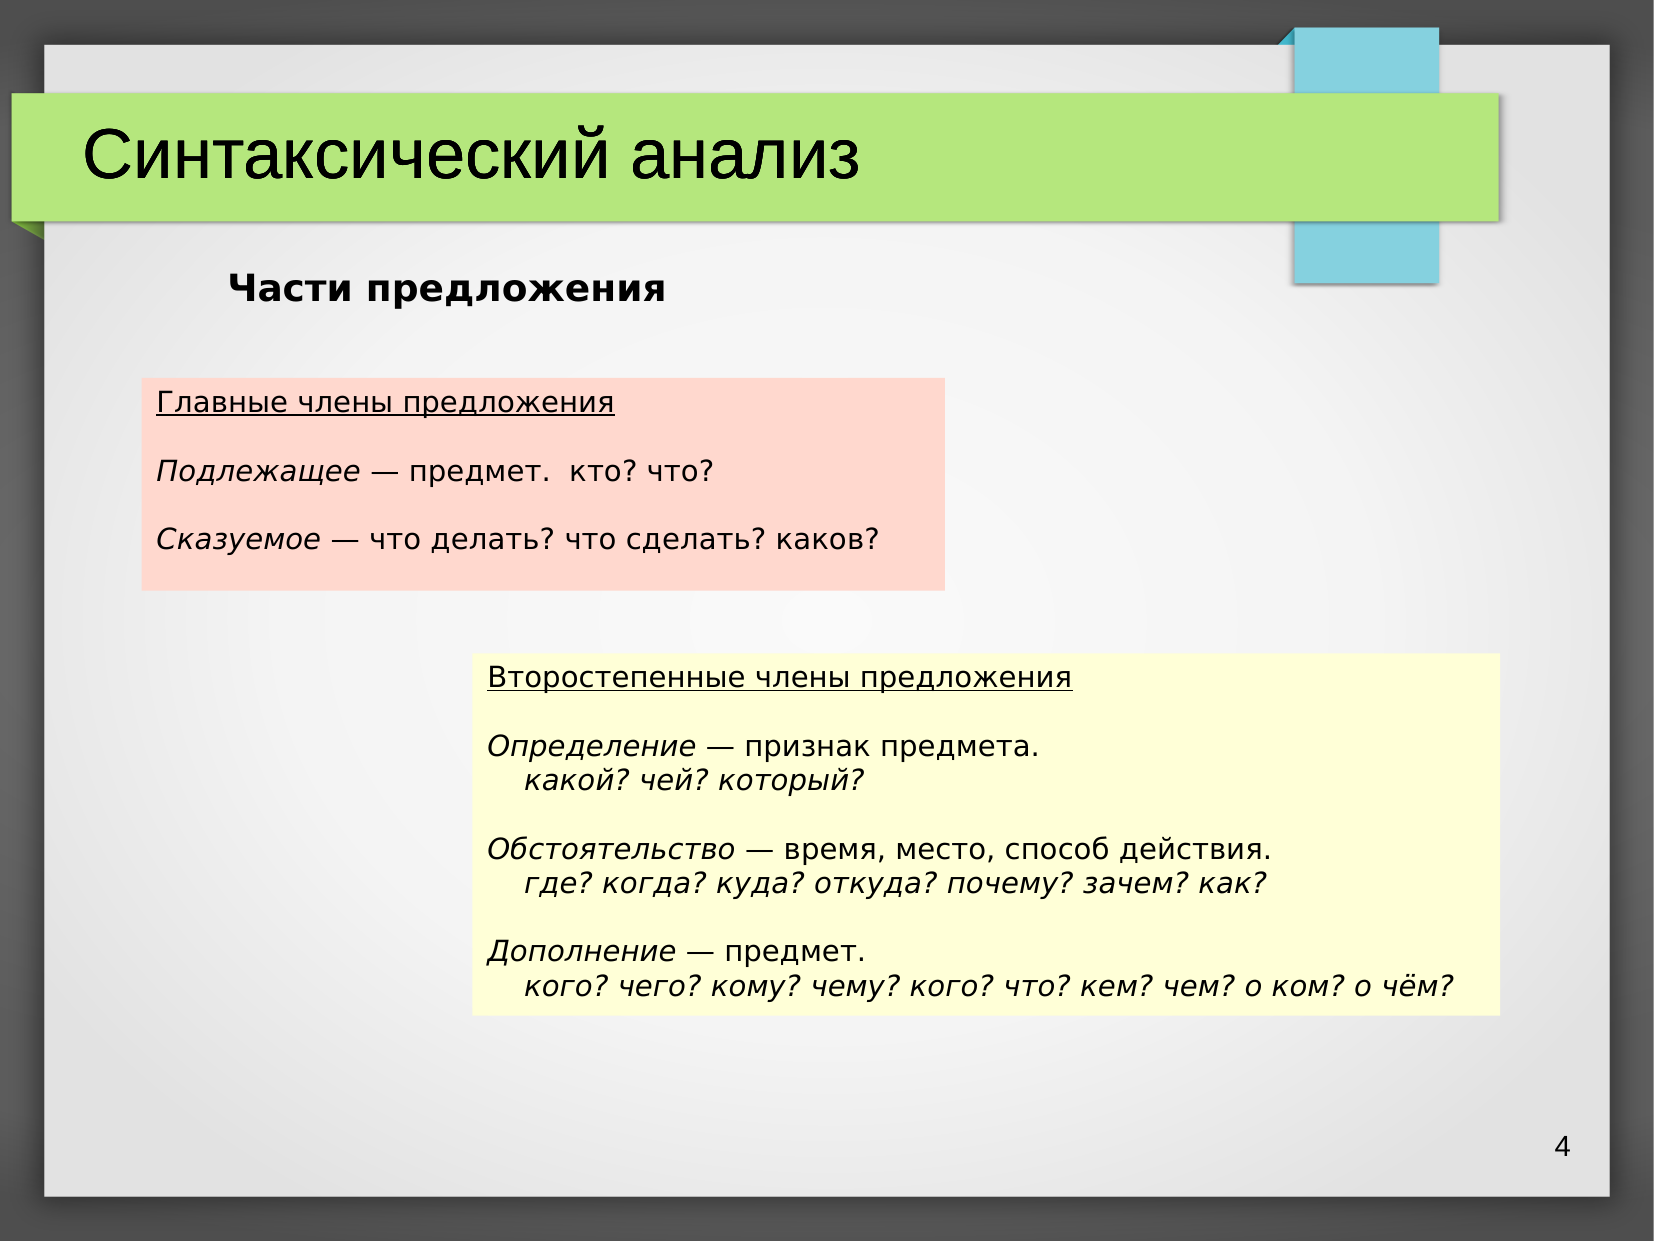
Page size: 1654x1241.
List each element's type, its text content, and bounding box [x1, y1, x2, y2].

picture [0, 0, 1654, 1241]
text_box Главные члены предложения Подлежащее — предмет. кто? что? Сказуемое — что делать? что сделать? каков? [141, 377, 945, 591]
title Синтаксический анализ [82, 114, 993, 194]
text_box Второстепенные члены предложения Определение — признак предмета. какой? чей? который? Обстоятельство — время, место, способ действия. где? когда? куда? откуда? почему? зачем? как? Дополнение — предмет. кого? чего? кому? чему? кого? что? кем? чем? о ком? о чём? [472, 653, 1501, 1016]
text_box Части предложения [212, 259, 682, 319]
